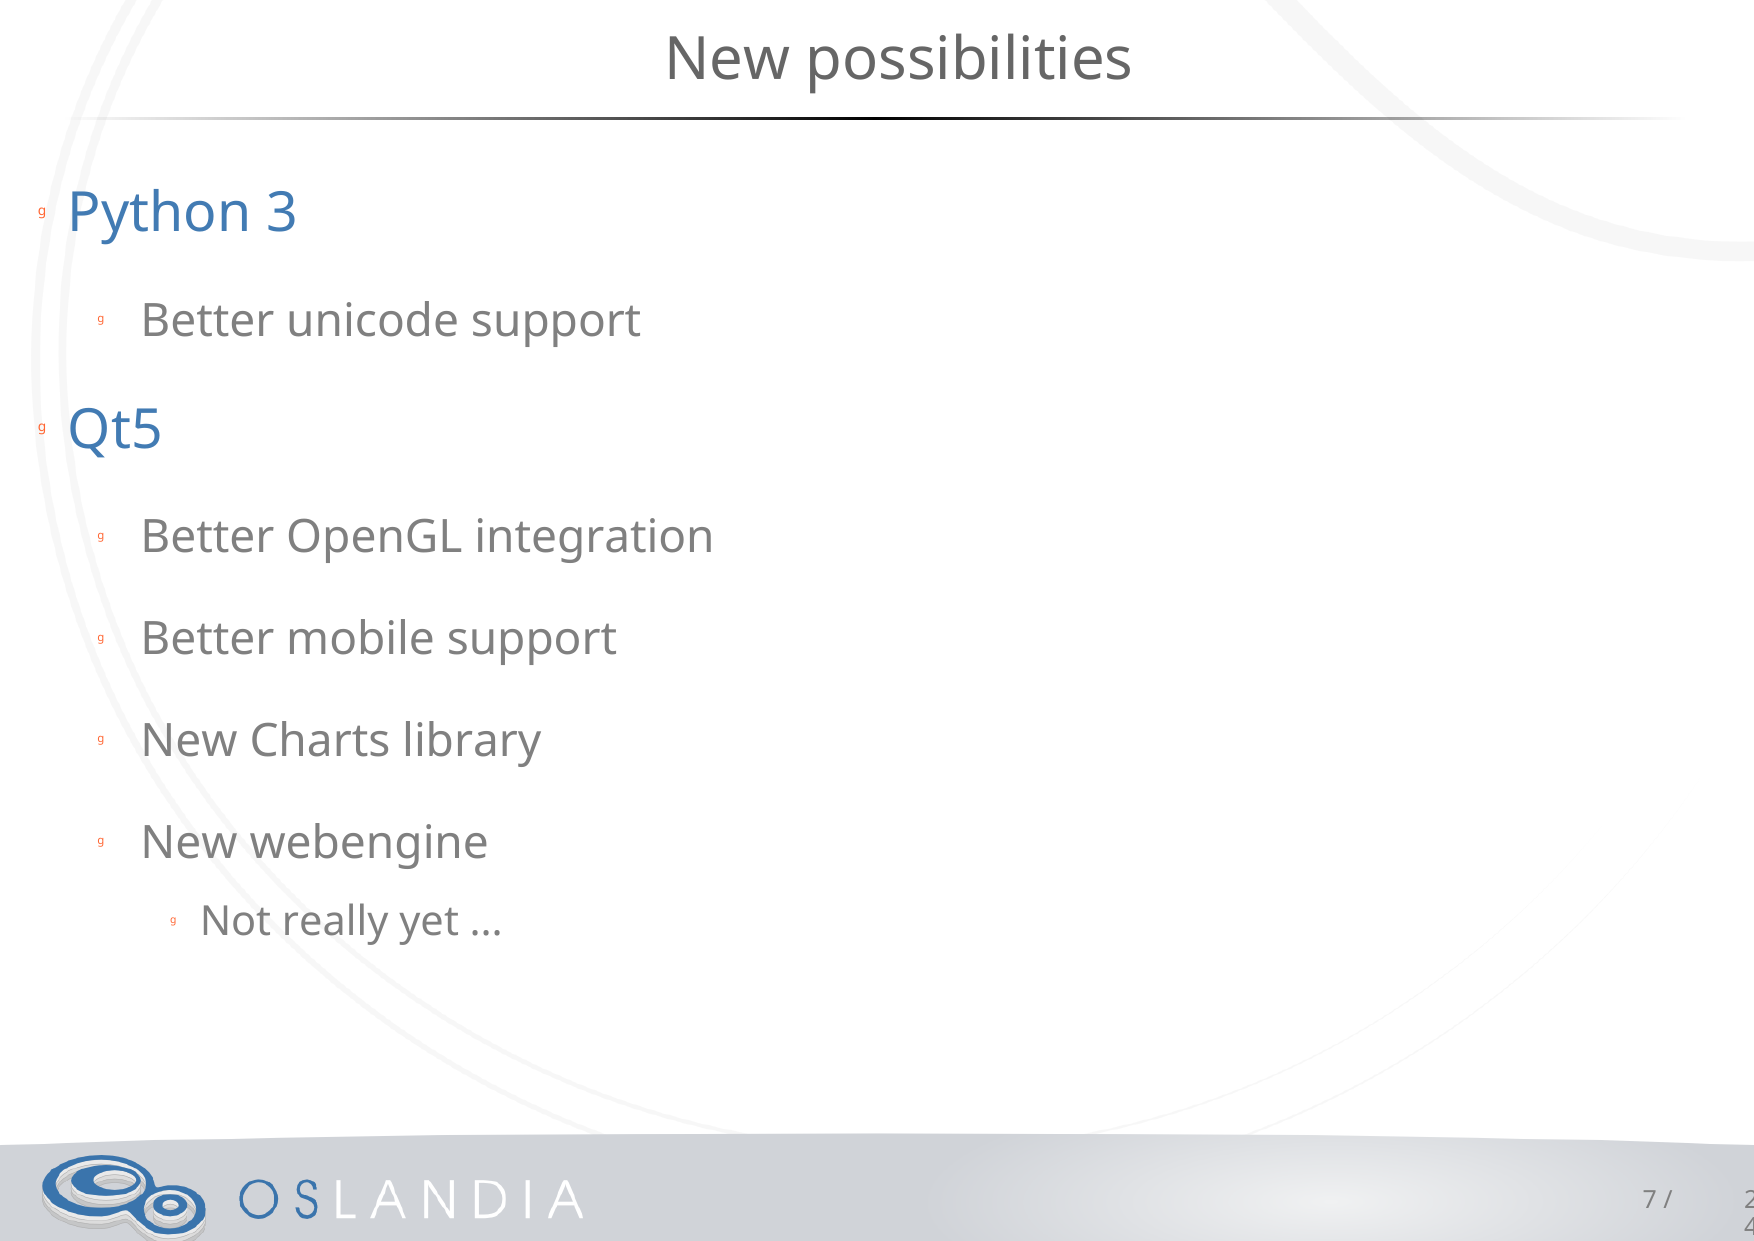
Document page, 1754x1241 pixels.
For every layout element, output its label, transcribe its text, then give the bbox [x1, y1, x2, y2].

title New possibilities [31, 14, 1754, 98]
picture [1747, 1221, 1753, 1229]
picture [0, 0, 1754, 1241]
list Python 3 Better unicode support Qt5 Better OpenGL integration Better mobile support New Charts library New webengine Not really yet ... [37, 172, 1710, 1090]
